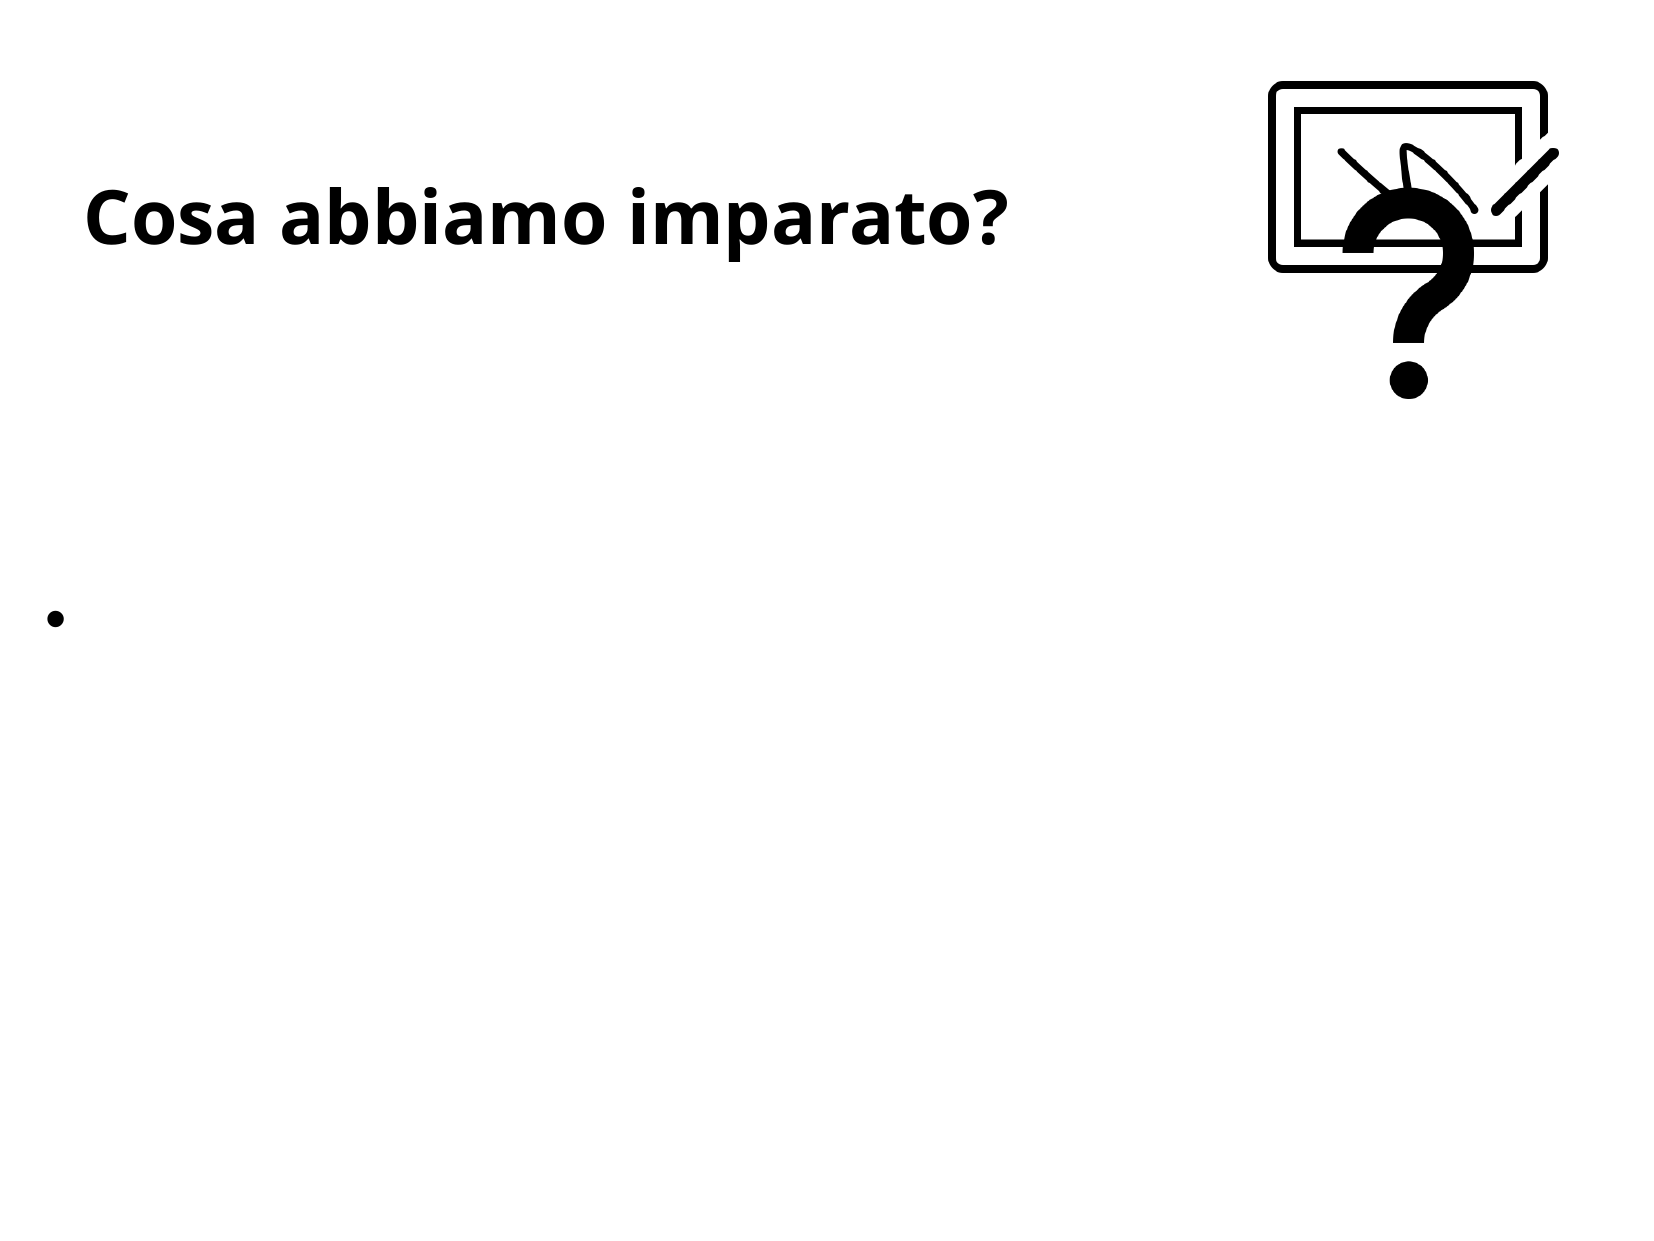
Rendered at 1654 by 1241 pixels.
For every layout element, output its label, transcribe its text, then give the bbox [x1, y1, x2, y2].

text_box Cosa abbiamo imparato? [83, 111, 1231, 319]
picture [1231, 0, 1584, 417]
